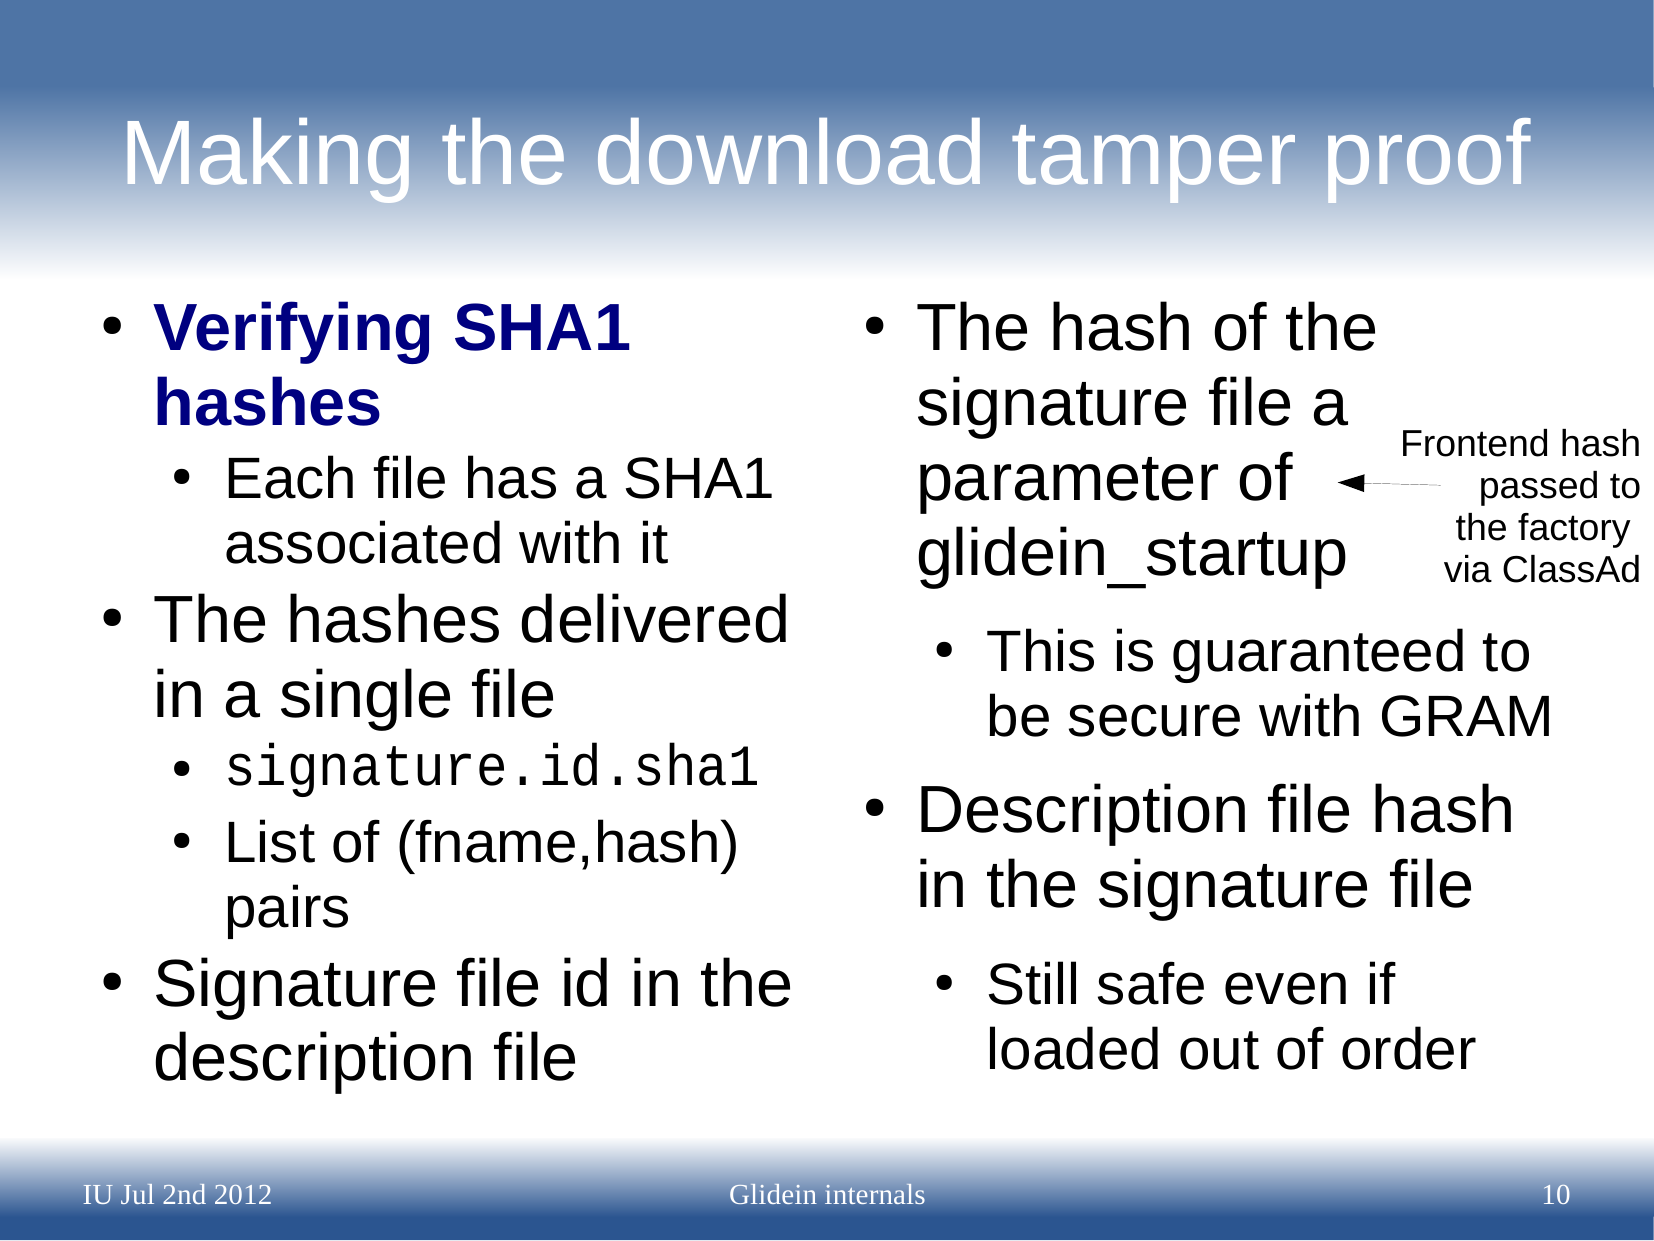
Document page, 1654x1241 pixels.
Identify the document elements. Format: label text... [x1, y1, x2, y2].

list Verifying SHA1 hashes Each file has a SHA1 associated with it The hashes delivered in a single file signature.id.sha1 List of (fname,hash) pairs Signature file id in the description file [82, 290, 809, 1109]
list The hash of the signature file a parameter of glidein_startup This is guaranteed to be secure with GRAM Description file hash in the signature file Still safe even if loaded out of order [845, 290, 1572, 1109]
text_box Frontend hash passed to the factory via ClassAd [1385, 415, 1654, 599]
title Making the download tamper proof [82, 49, 1571, 257]
